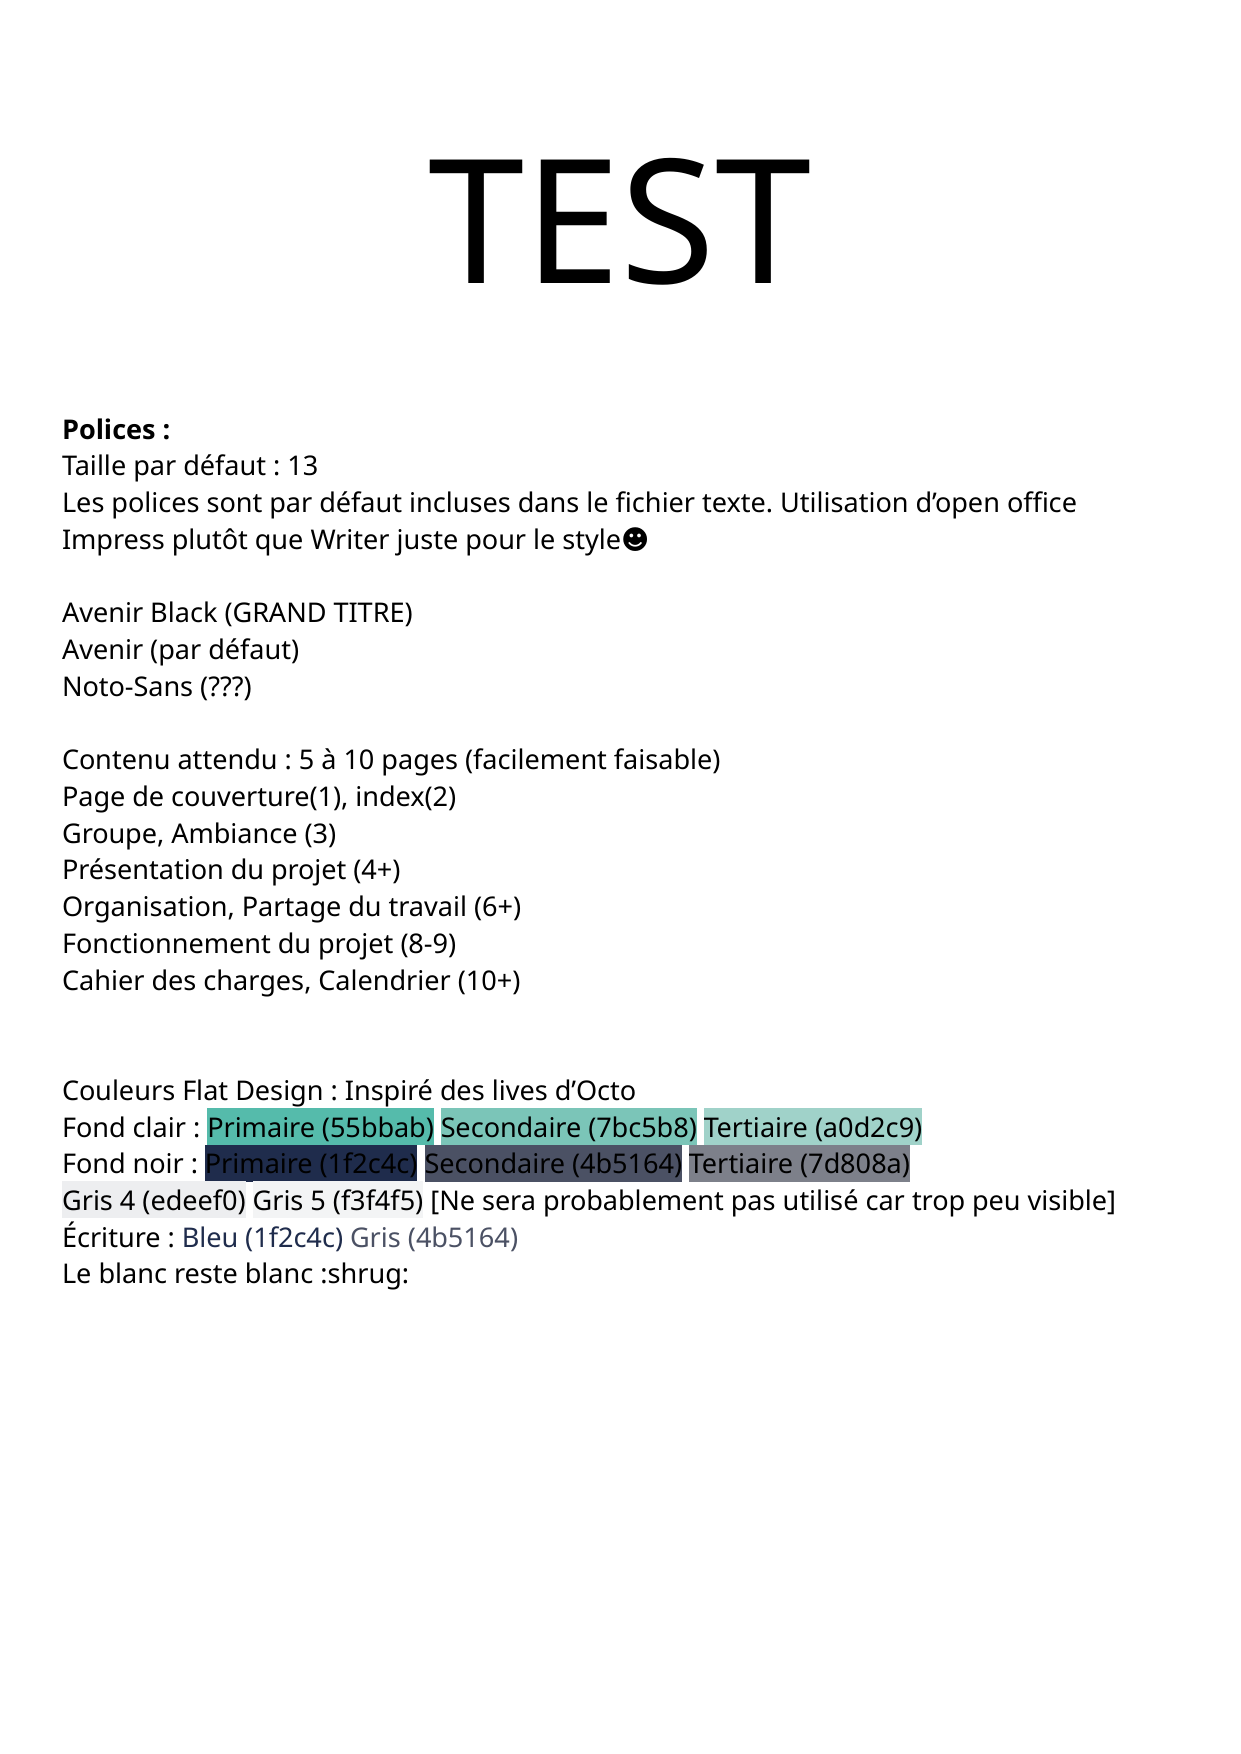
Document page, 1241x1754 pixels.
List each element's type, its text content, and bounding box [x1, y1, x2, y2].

title TEST [62, 69, 1179, 363]
subtitle Polices : Taille par défaut : 13 Les polices sont par défaut incluses dans le fichier texte. Utilisation d’open office Impress plutôt que Writer juste pour le style☻ Avenir Black (GRAND TITRE) Avenir (par défaut) Noto-Sans (???) Contenu attendu : 5 à 10 pages (facilement faisable) Page de couverture(1), index(2) Groupe, Ambiance (3) Présentation du projet (4+) Organisation, Partage du travail (6+) Fonctionnement du projet (8-9) Cahier des charges, Calendrier (10+) Couleurs Flat Design : Inspiré des lives d’Octo Fond clair : Primaire (55bbab) Secondaire (7bc5b8) Tertiaire (a0d2c9) Fond noir : Primaire (1f2c4c) Secondaire (4b5164) Tertiaire (7d808a) Gris 4 (edeef0) Gris 5 (f3f4f5) [Ne sera probablement pas utilisé car trop peu visible] Écriture : Bleu (1f2c4c) Gris (4b5164) Le blanc reste blanc :shrug: [62, 410, 1179, 1428]
